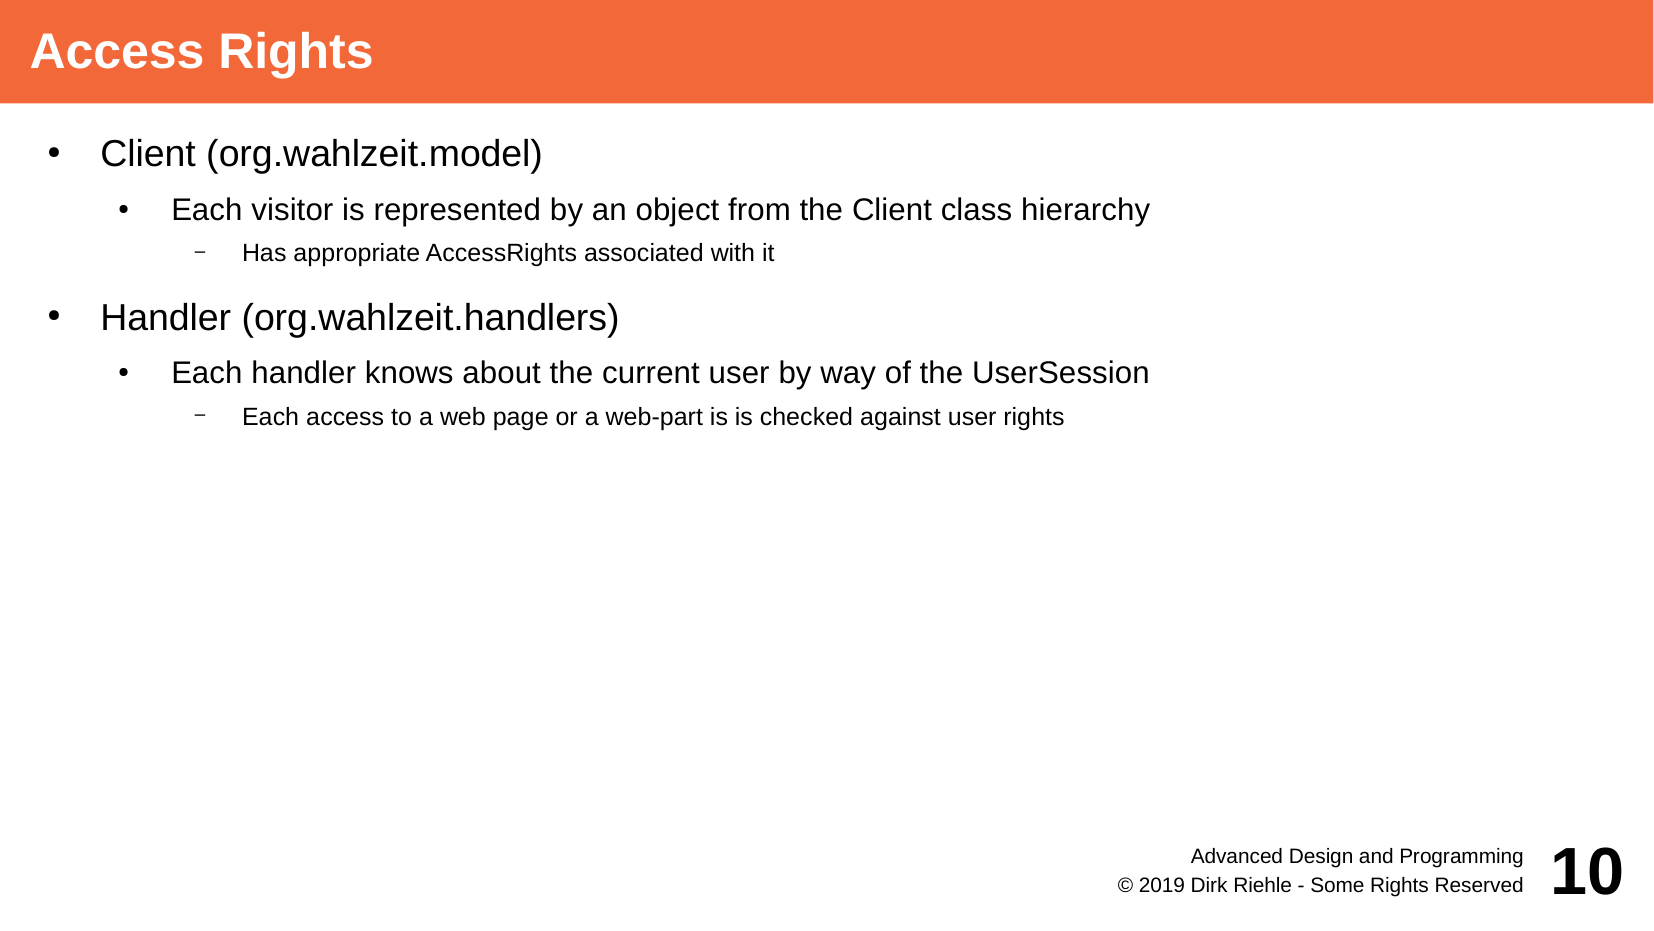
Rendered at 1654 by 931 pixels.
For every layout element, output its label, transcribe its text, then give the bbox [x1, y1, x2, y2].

list Client (org.wahlzeit.model) Each visitor is represented by an object from the Client class hierarchy Has appropriate AccessRights associated with it Handler (org.wahlzeit.handlers) Each handler knows about the current user by way of the UserSession Each access to a web page or a web-part is is checked against user rights [29, 132, 1625, 813]
title Access Rights [0, 0, 1654, 104]
